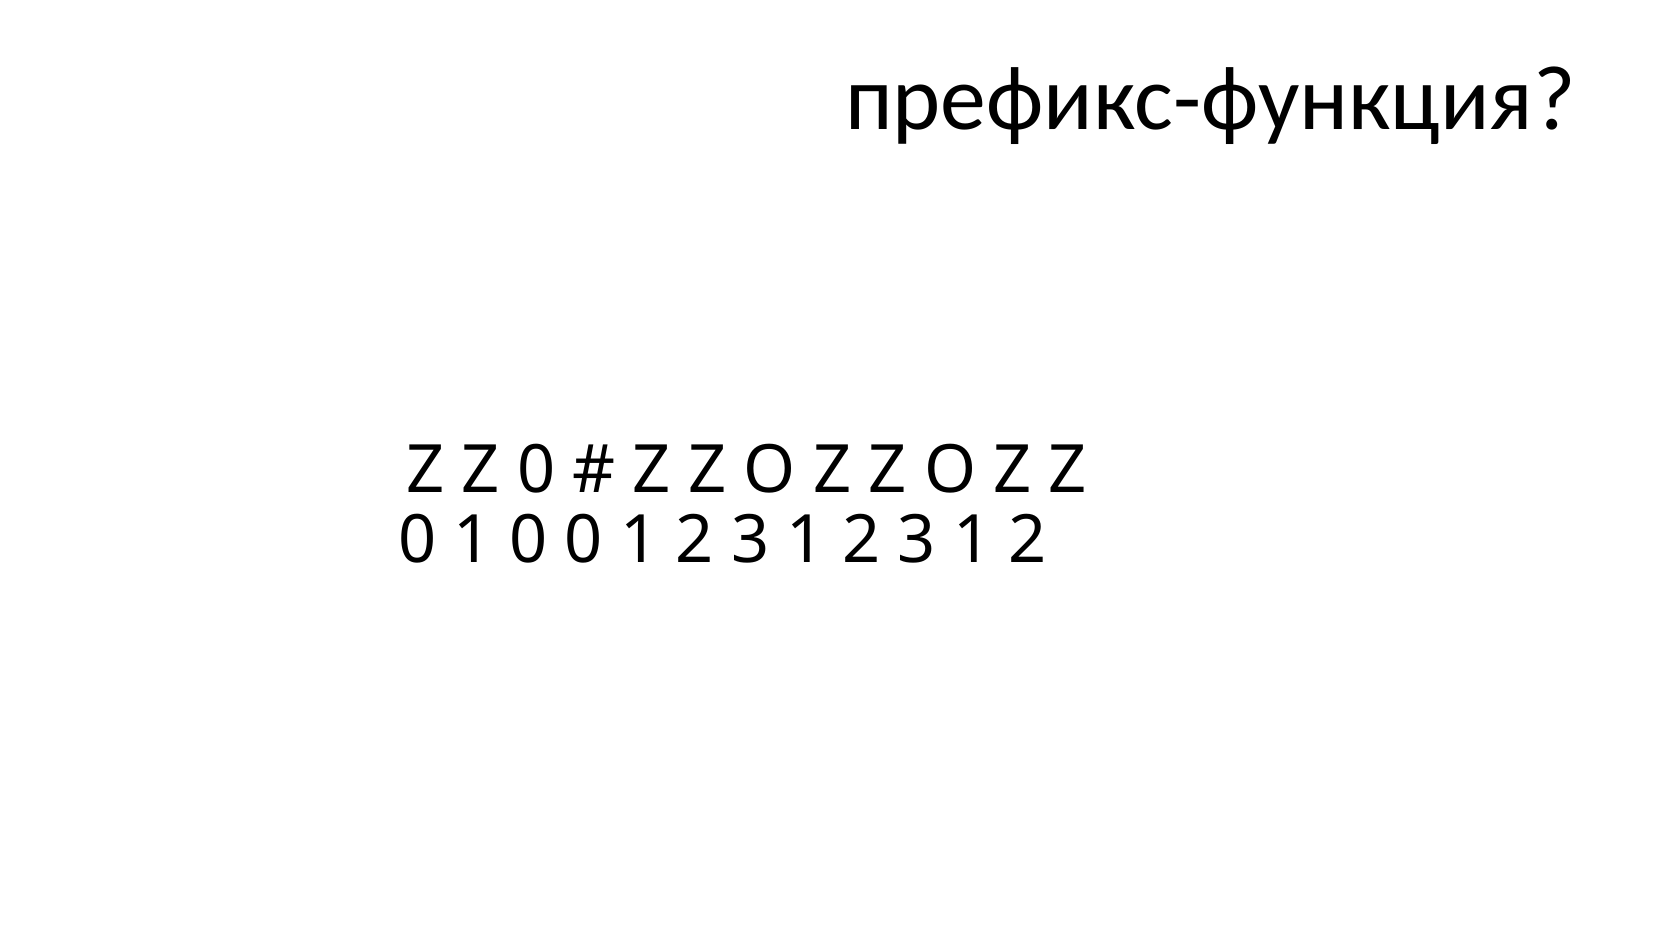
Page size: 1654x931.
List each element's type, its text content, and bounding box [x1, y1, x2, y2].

text_box Z Z 0 # Z Z O Z Z O Z Z [391, 413, 1189, 512]
text_box 0 1 0 0 1 2 3 1 2 3 1 2 [383, 483, 1186, 582]
title префикс-функция? [88, 29, 1577, 185]
